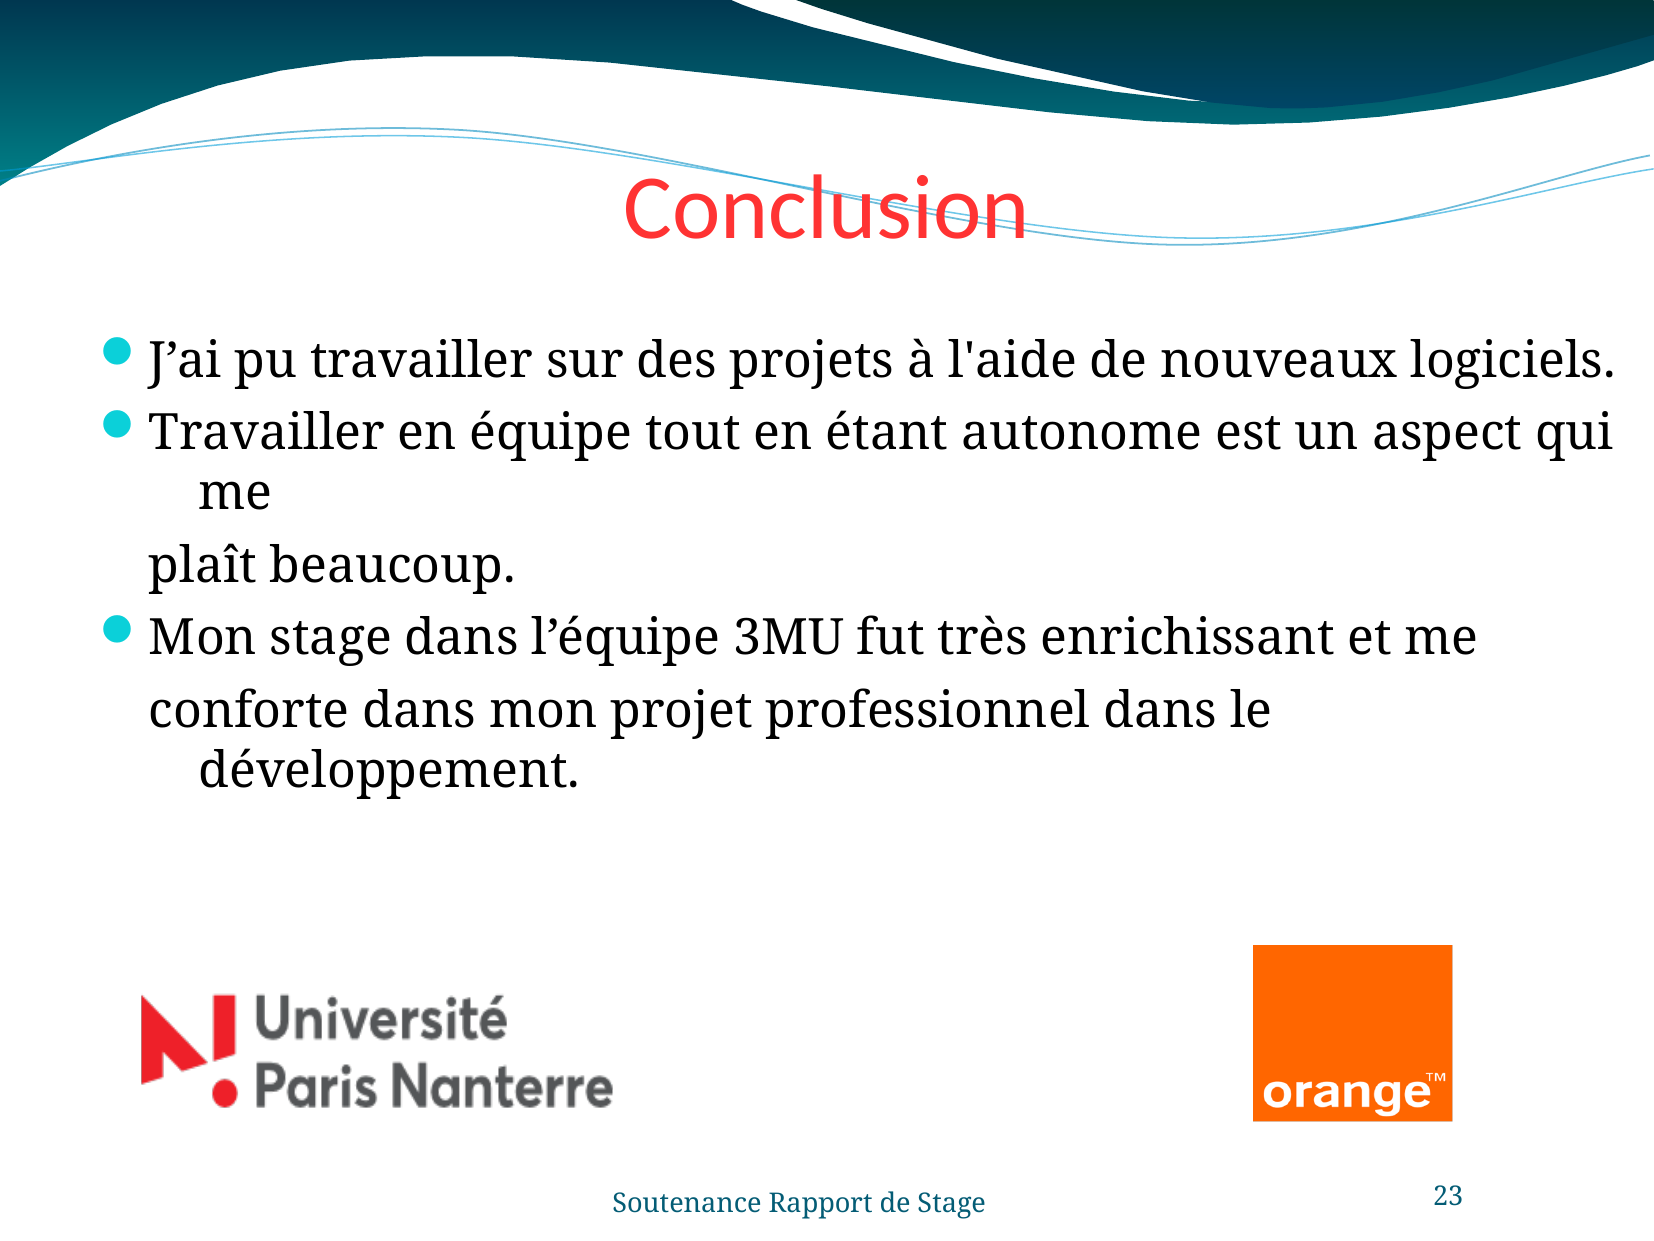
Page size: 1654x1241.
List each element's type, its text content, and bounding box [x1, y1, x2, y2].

list J’ai pu travailler sur des projets à l'aide de nouveaux logiciels. Travailler en équipe tout en étant autonome est un aspect qui me plaît beaucoup. Mon stage dans l’équipe 3MU fut très enrichissant et me conforte dans mon projet professionnel dans le développement. [82, 318, 1654, 721]
text_box Soutenance Rapport de Stage [496, 1151, 1103, 1218]
text_box <numéro> [1433, 1149, 1571, 1216]
title Conclusion [82, 49, 1571, 257]
picture [129, 980, 627, 1123]
picture [1252, 944, 1453, 1123]
